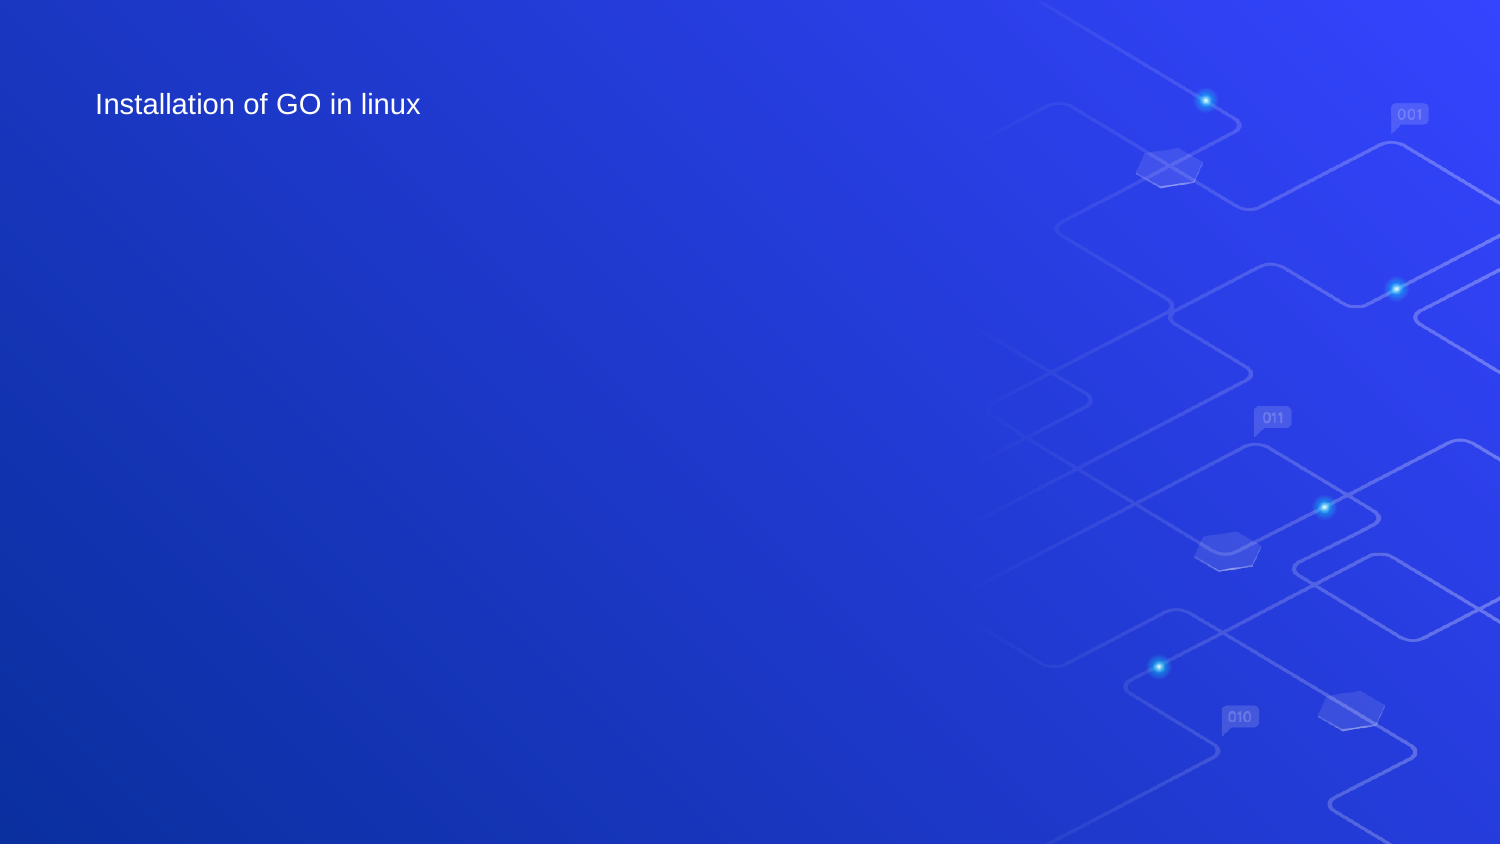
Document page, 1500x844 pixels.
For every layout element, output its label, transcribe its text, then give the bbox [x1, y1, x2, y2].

title Installation of GO in linux [95, 33, 1082, 175]
picture [0, 0, 1500, 844]
